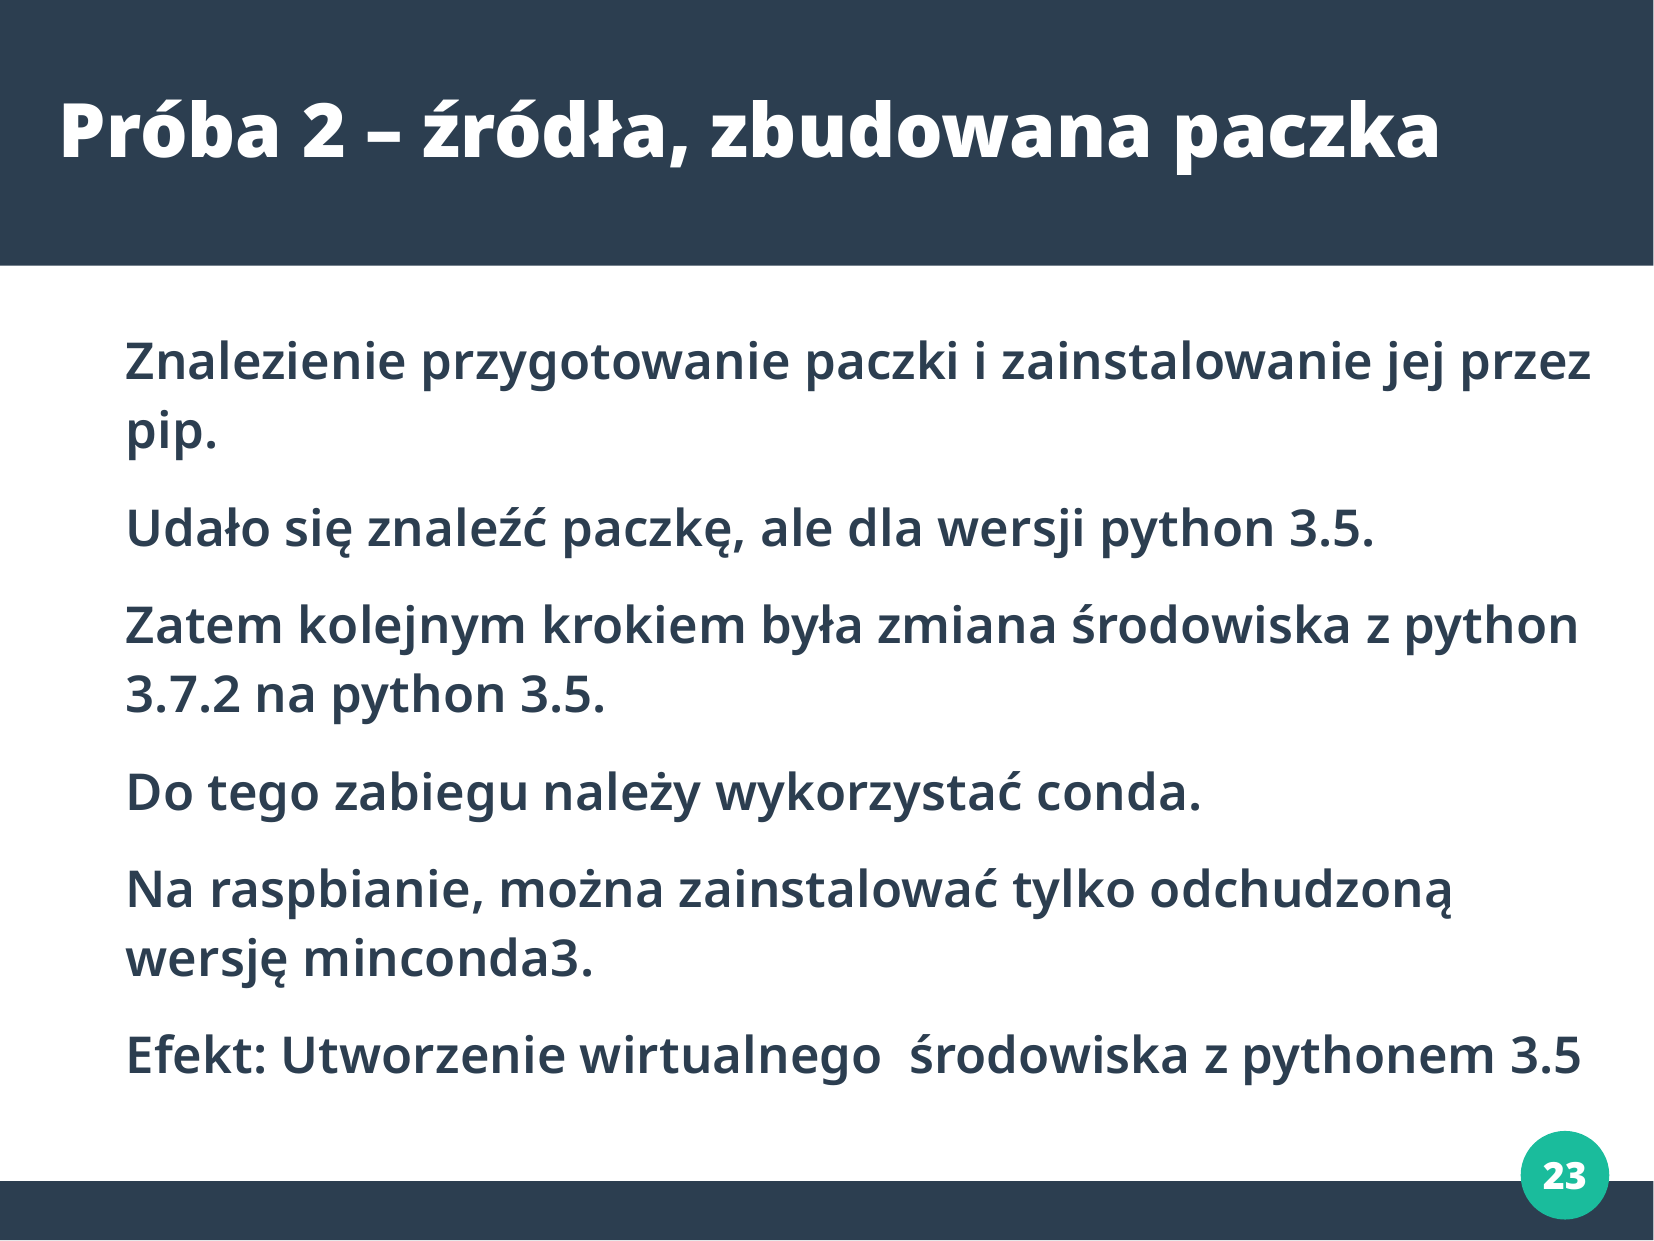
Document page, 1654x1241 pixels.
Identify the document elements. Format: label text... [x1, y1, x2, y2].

list Znalezienie przygotowanie paczki i zainstalowanie jej przez pip. Udało się znaleźć paczkę, ale dla wersji python 3.5. Zatem kolejnym krokiem była zmiana środowiska z python 3.7.2 na python 3.5. Do tego zabiegu należy wykorzystać conda. Na raspbianie, można zainstalować tylko odchudzoną wersję minconda3. Efekt: Utworzenie wirtualnego środowiska z pythonem 3.5 [59, 324, 1595, 1152]
title Próba 2 – źródła, zbudowana paczka [59, 49, 1595, 207]
